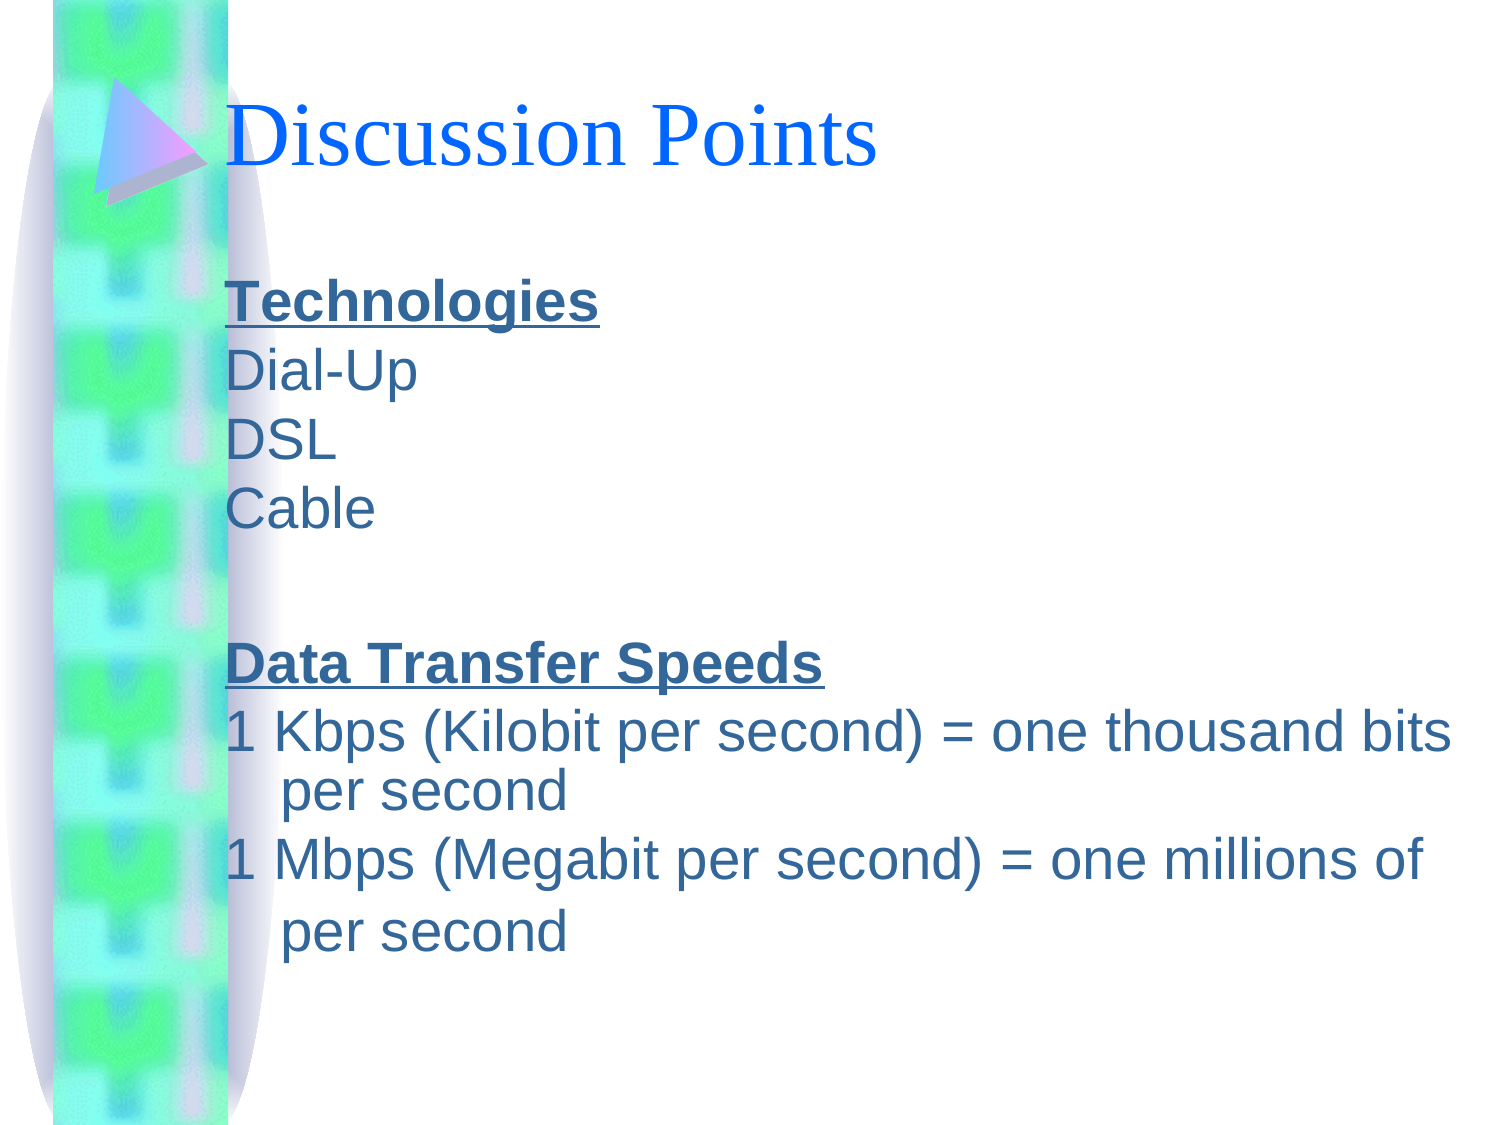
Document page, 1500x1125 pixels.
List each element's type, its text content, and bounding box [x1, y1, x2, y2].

list Technologies Dial-Up DSL Cable Data Transfer Speeds 1 Kbps (Kilobit per second) = one thousand bits per second 1 Mbps (Megabit per second) = one millions of per second [224, 274, 1500, 975]
picture [53, 0, 229, 1125]
title Discussion Points [224, 40, 1500, 228]
